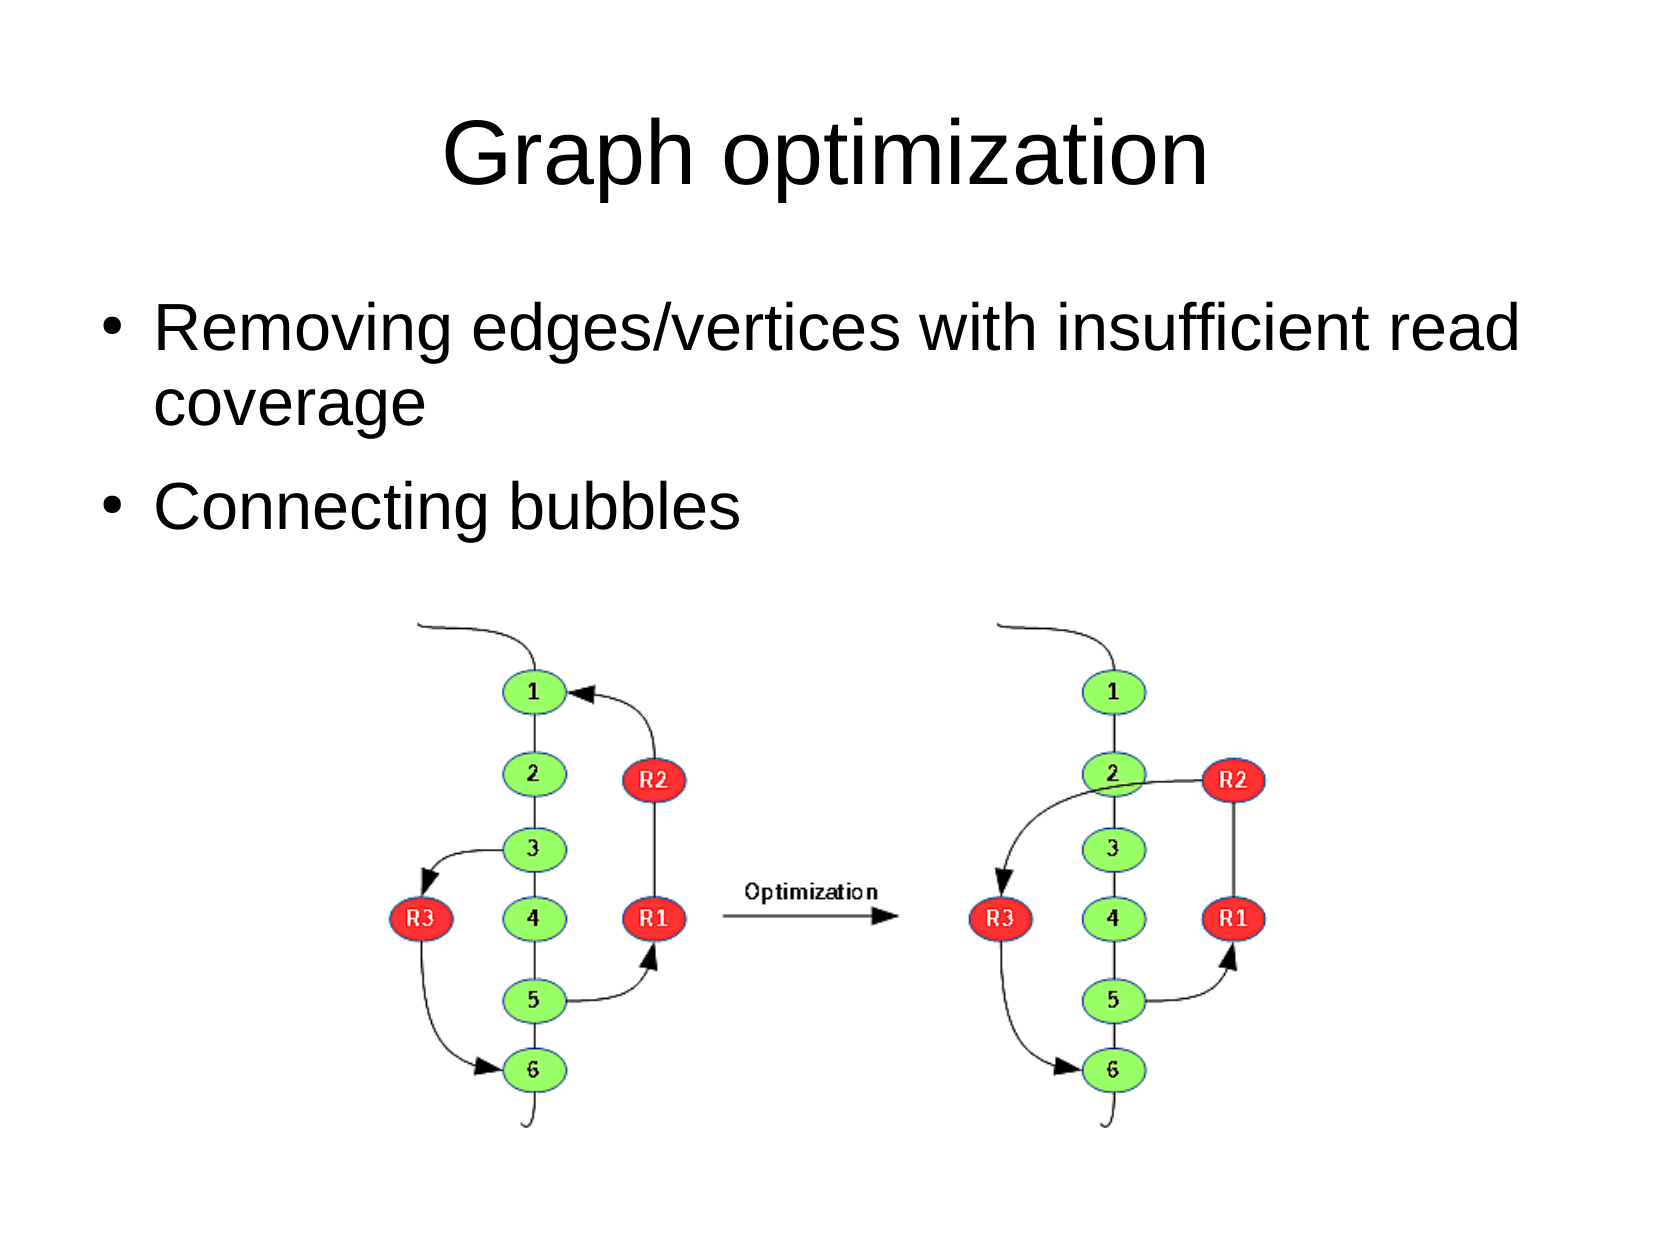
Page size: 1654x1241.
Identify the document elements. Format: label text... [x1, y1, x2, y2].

picture [361, 578, 1304, 1158]
title Graph optimization [82, 49, 1571, 257]
list Removing edges/vertices with insufficient read coverage Connecting bubbles [82, 290, 1571, 1010]
